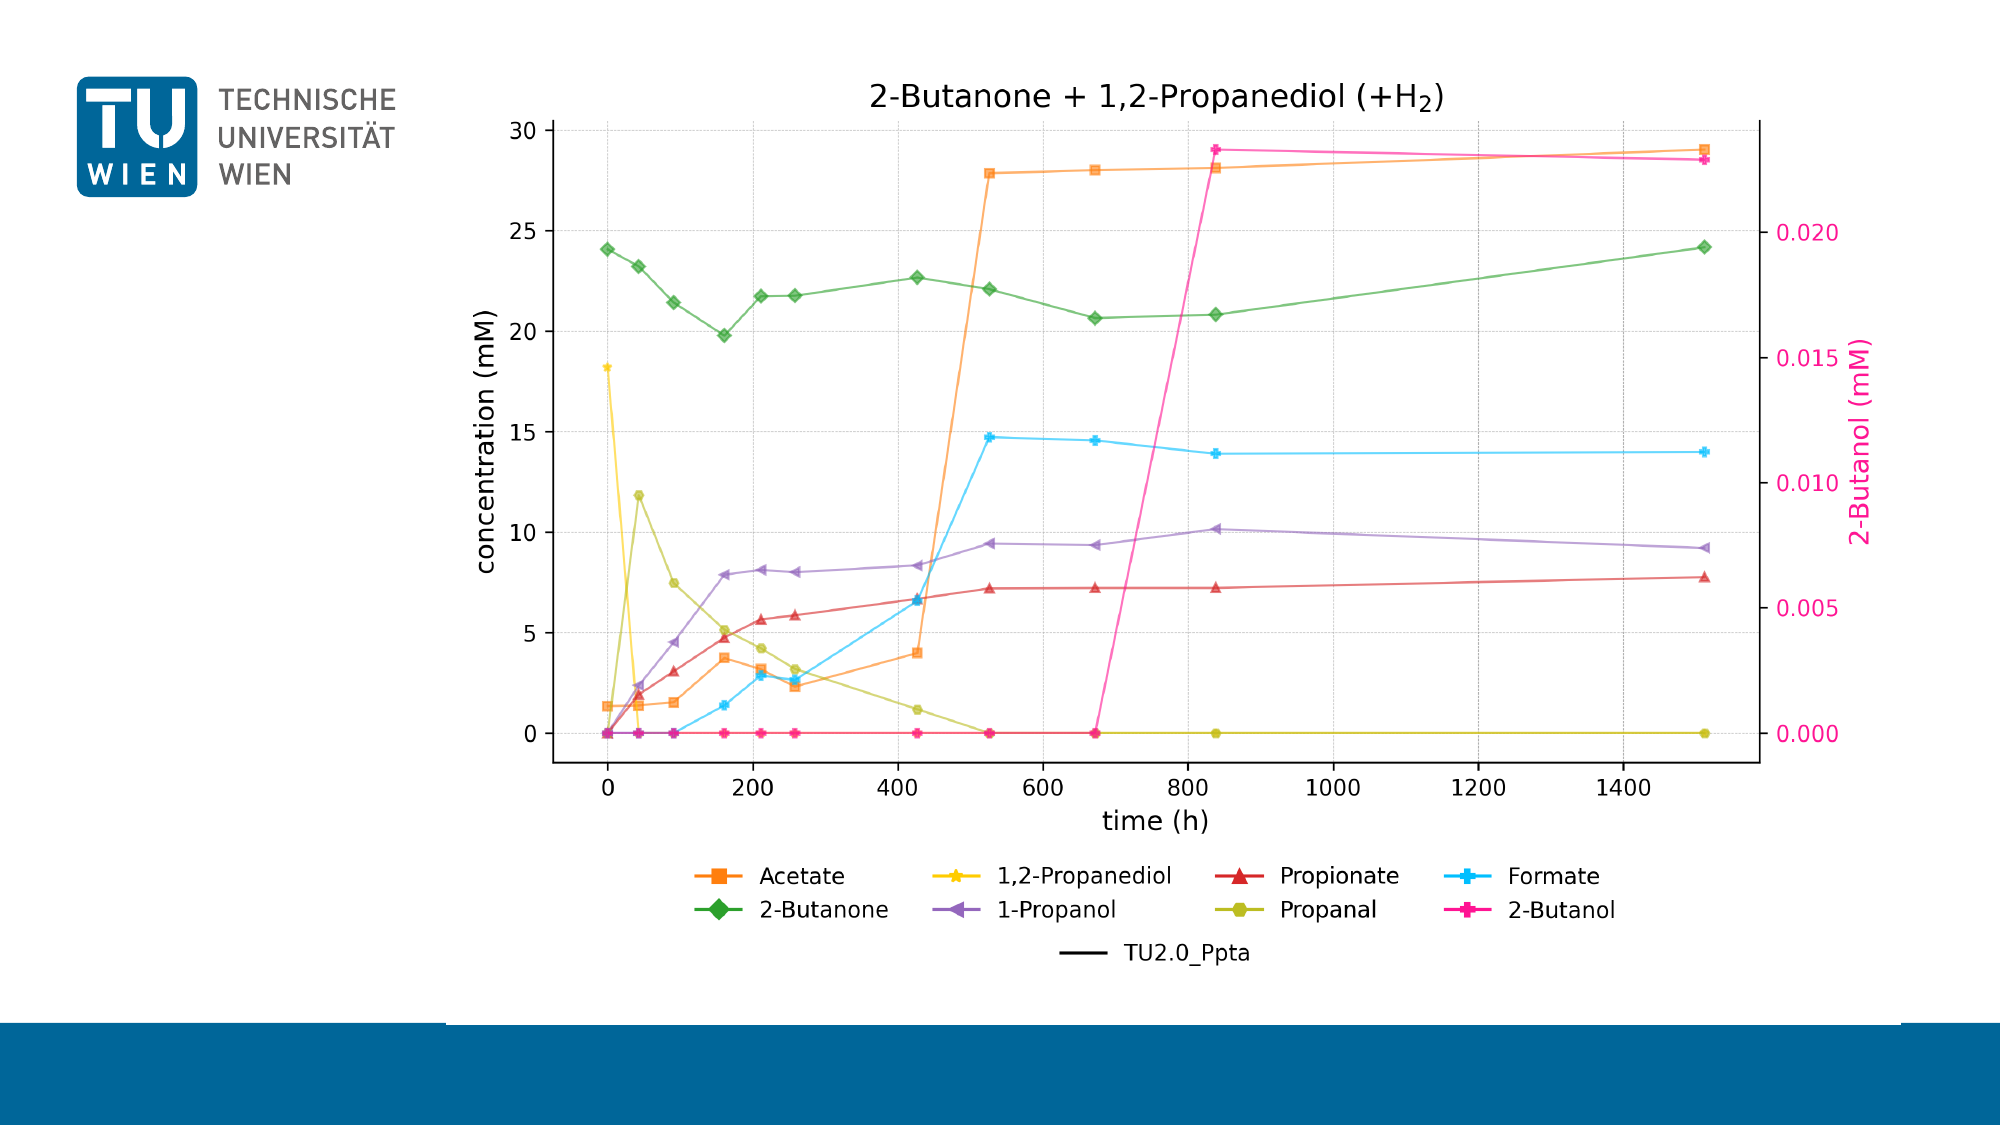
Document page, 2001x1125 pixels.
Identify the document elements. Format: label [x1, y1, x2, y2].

picture [446, 55, 1901, 1024]
